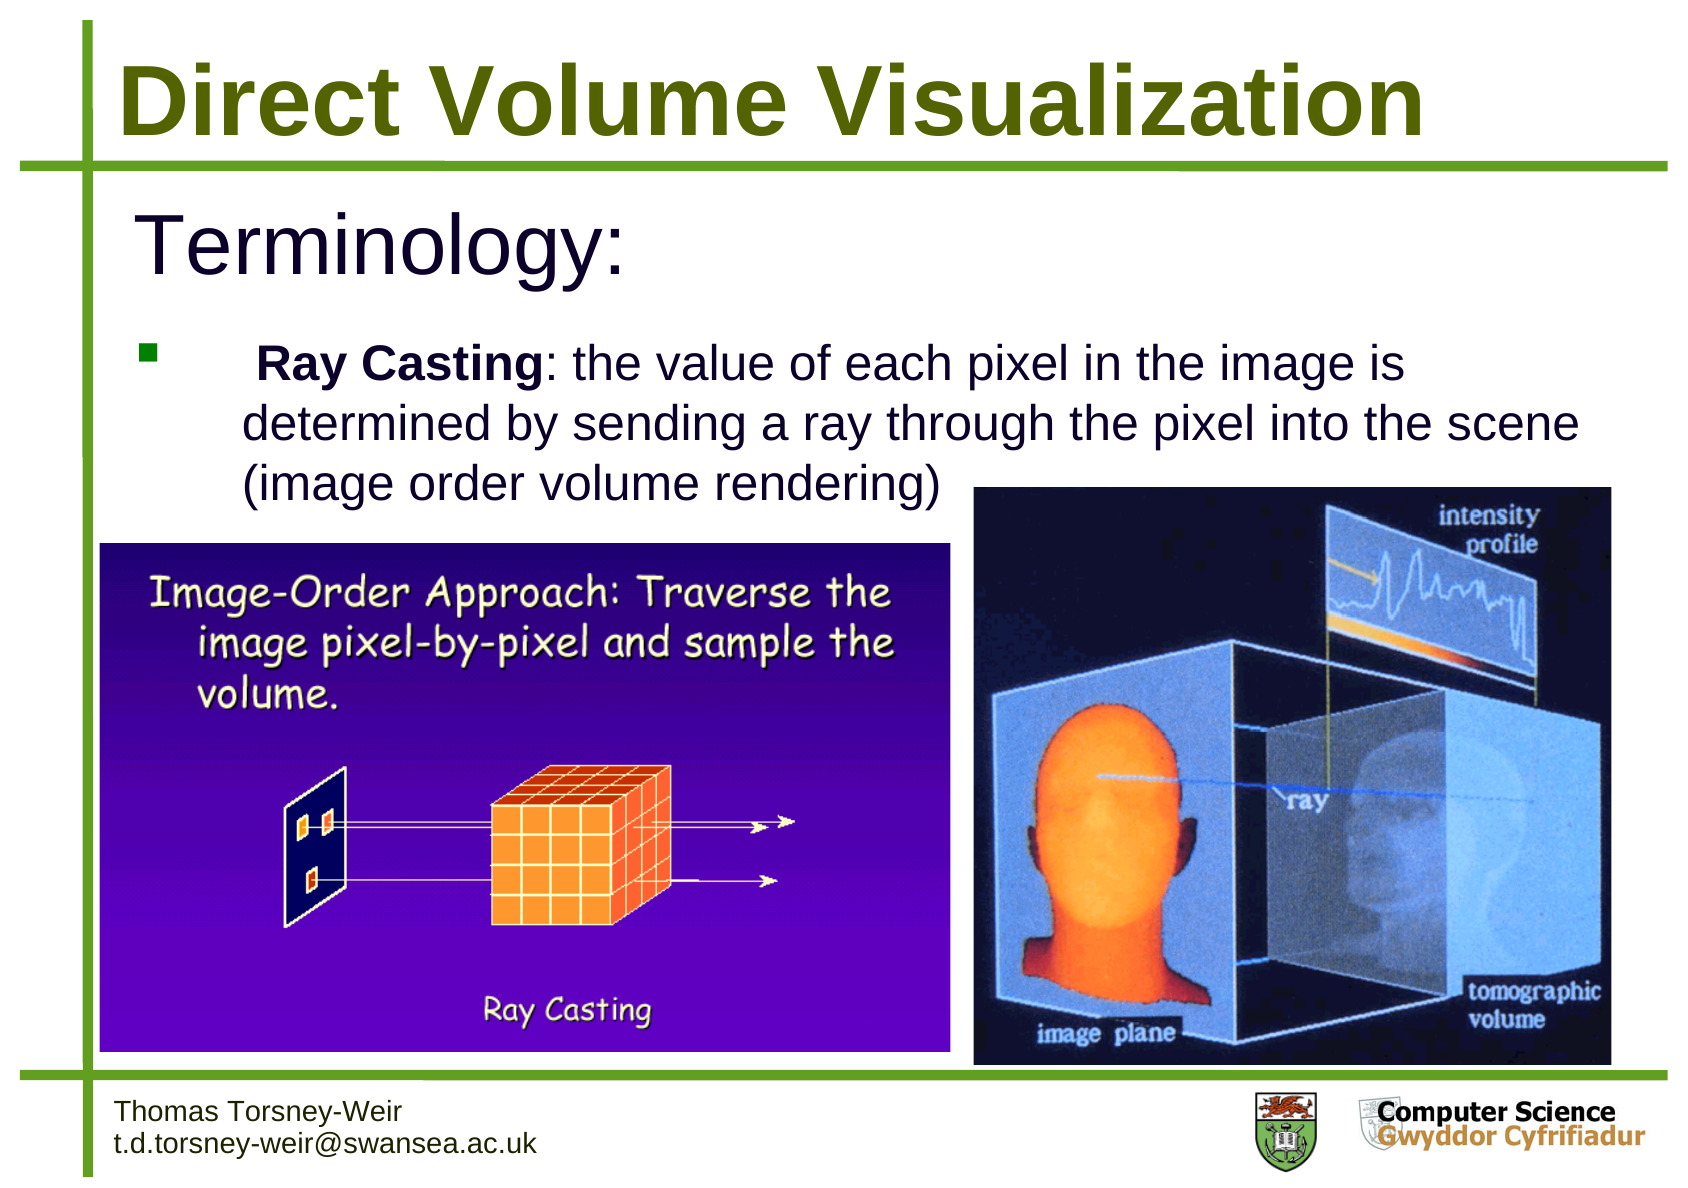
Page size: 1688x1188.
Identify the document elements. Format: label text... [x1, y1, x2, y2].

picture [973, 487, 1612, 1065]
picture [99, 543, 951, 1052]
picture [1240, 1092, 1654, 1173]
title Direct Volume Visualization [101, 29, 1666, 166]
list Terminology: Ray Casting: the value of each pixel in the image is determined by sending a ray through the pixel into the scene (image order volume rendering) [117, 209, 1624, 1060]
